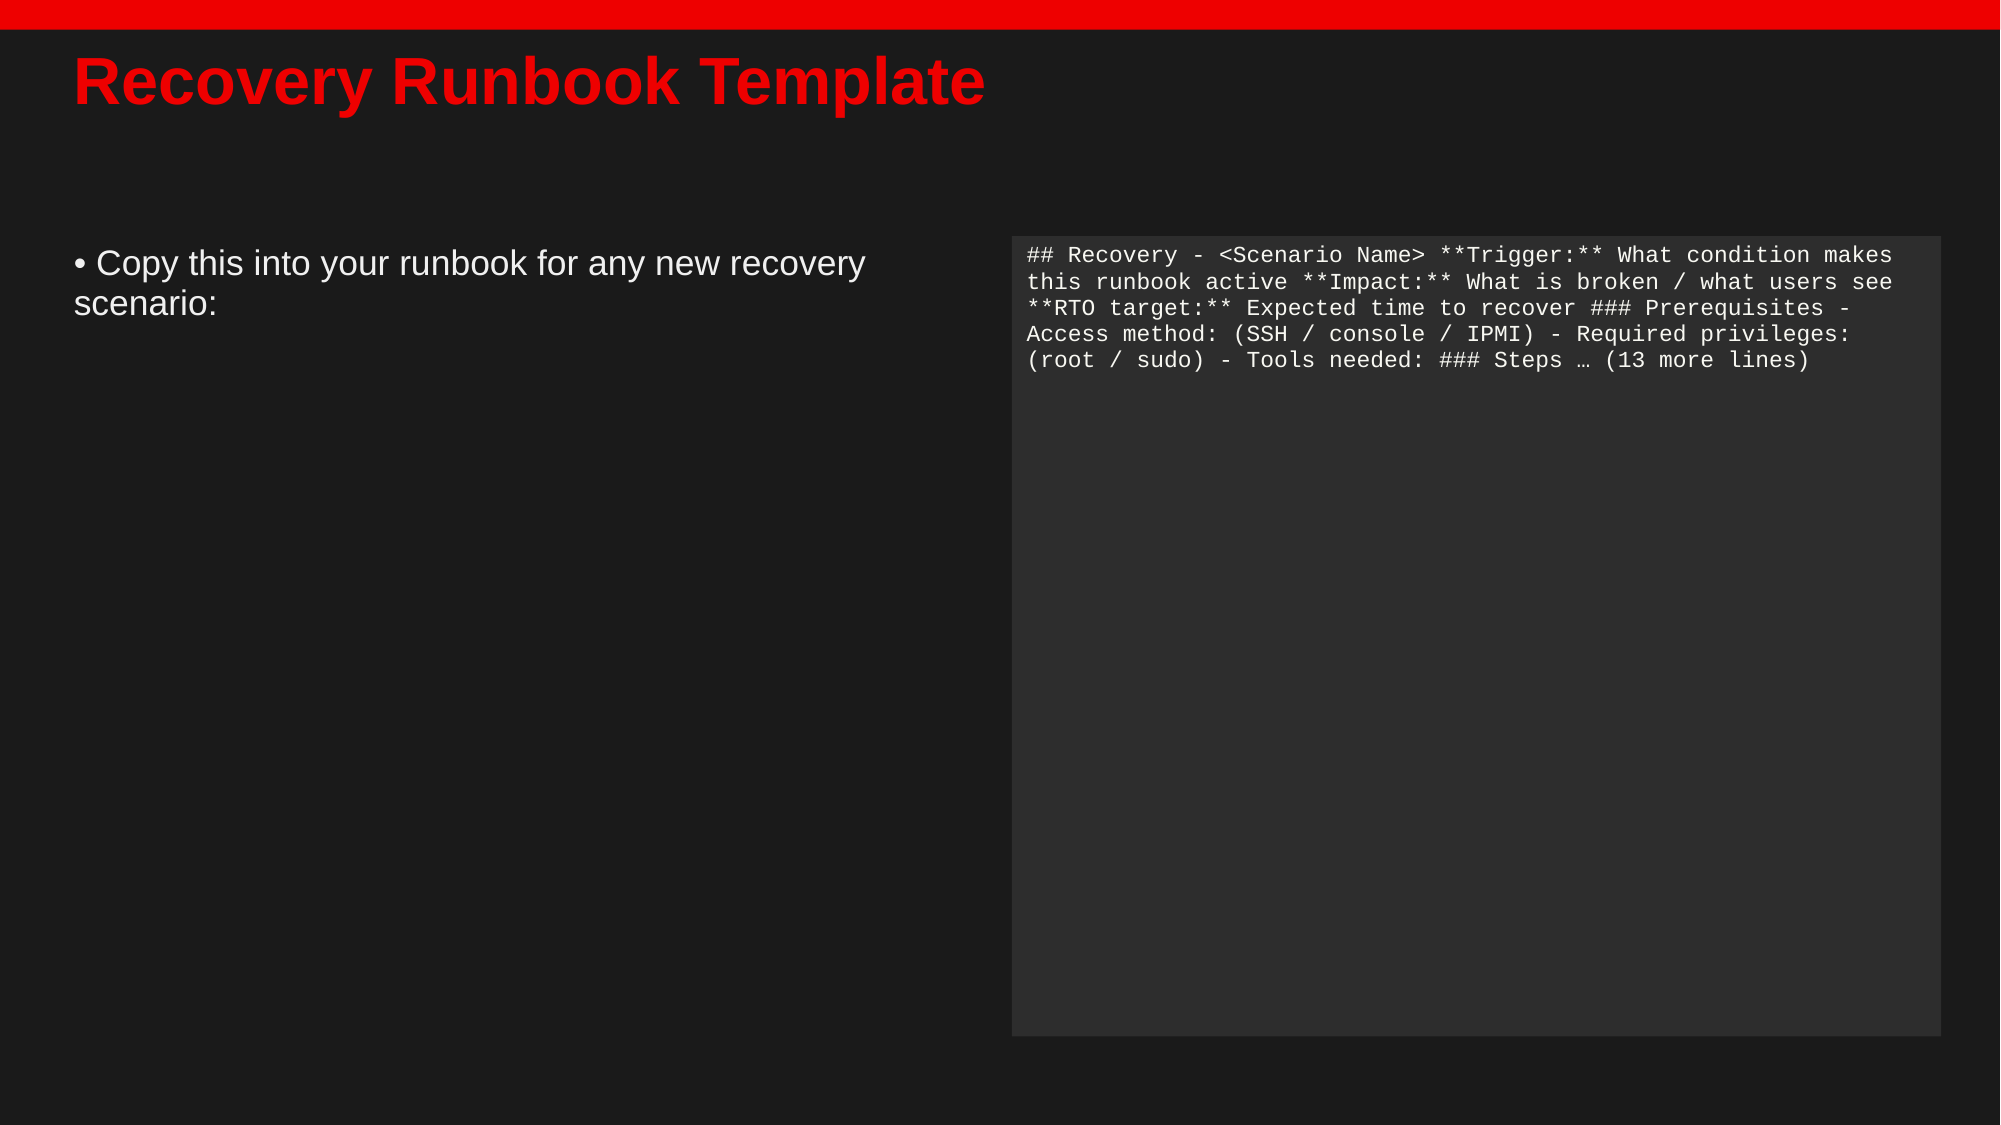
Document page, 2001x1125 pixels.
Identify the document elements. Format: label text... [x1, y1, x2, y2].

text_box [0, 0, 2001, 30]
text_box • Copy this into your runbook for any new recovery scenario: [59, 236, 989, 1037]
text_box Recovery Runbook Template [59, 36, 1942, 208]
text_box ## Recovery - <Scenario Name> **Trigger:** What condition makes this runbook active **Impact:** What is broken / what users see **RTO target:** Expected time to recover ### Prerequisites - Access method: (SSH / console / IPMI) - Required privileges: (root / sudo) - Tools needed: ### Steps … (13 more lines) [1011, 236, 1942, 1037]
